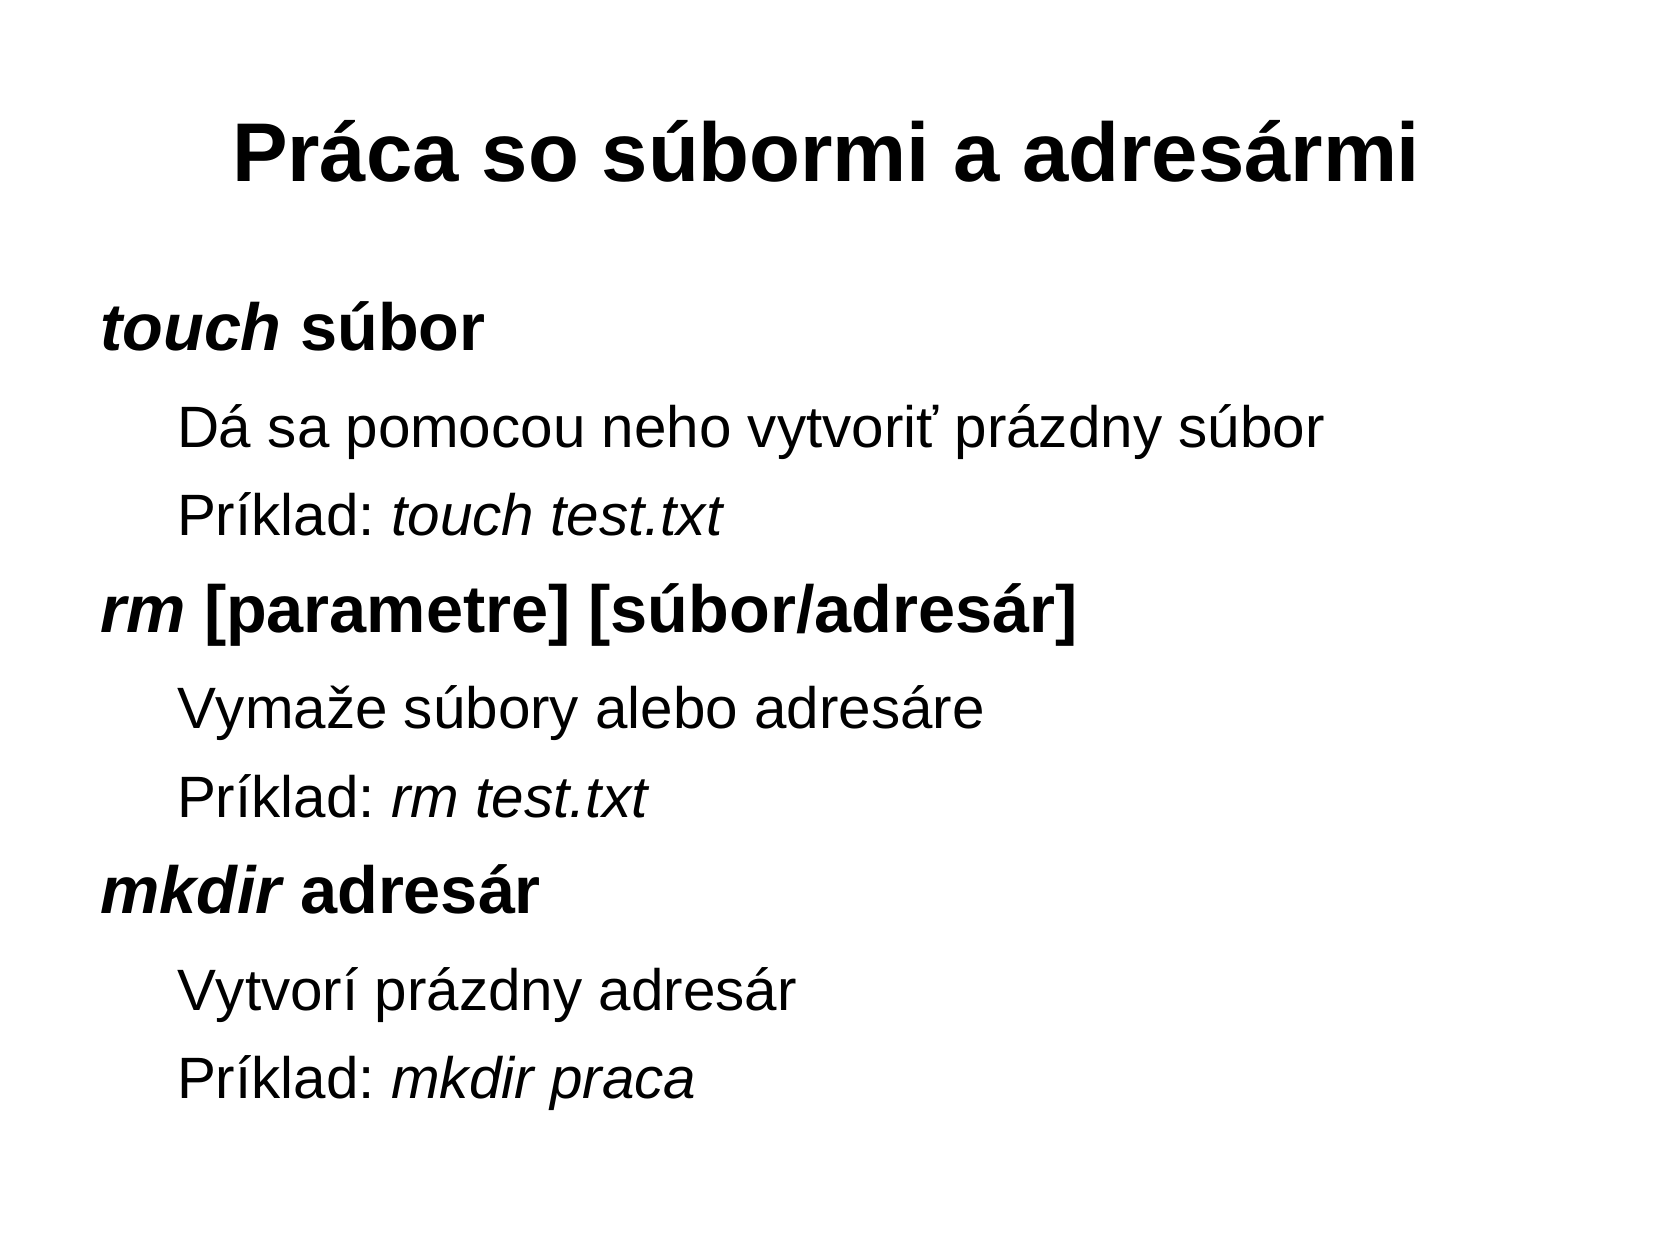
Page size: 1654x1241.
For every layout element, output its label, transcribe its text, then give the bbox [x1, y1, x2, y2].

list touch súbor Dá sa pomocou neho vytvoriť prázdny súbor Príklad: touch test.txt rm [parametre] [súbor/adresár] Vymaže súbory alebo adresáre Príklad: rm test.txt mkdir adresár Vytvorí prázdny adresár Príklad: mkdir praca [82, 290, 1571, 1123]
title Práca so súbormi a adresármi [82, 49, 1571, 257]
